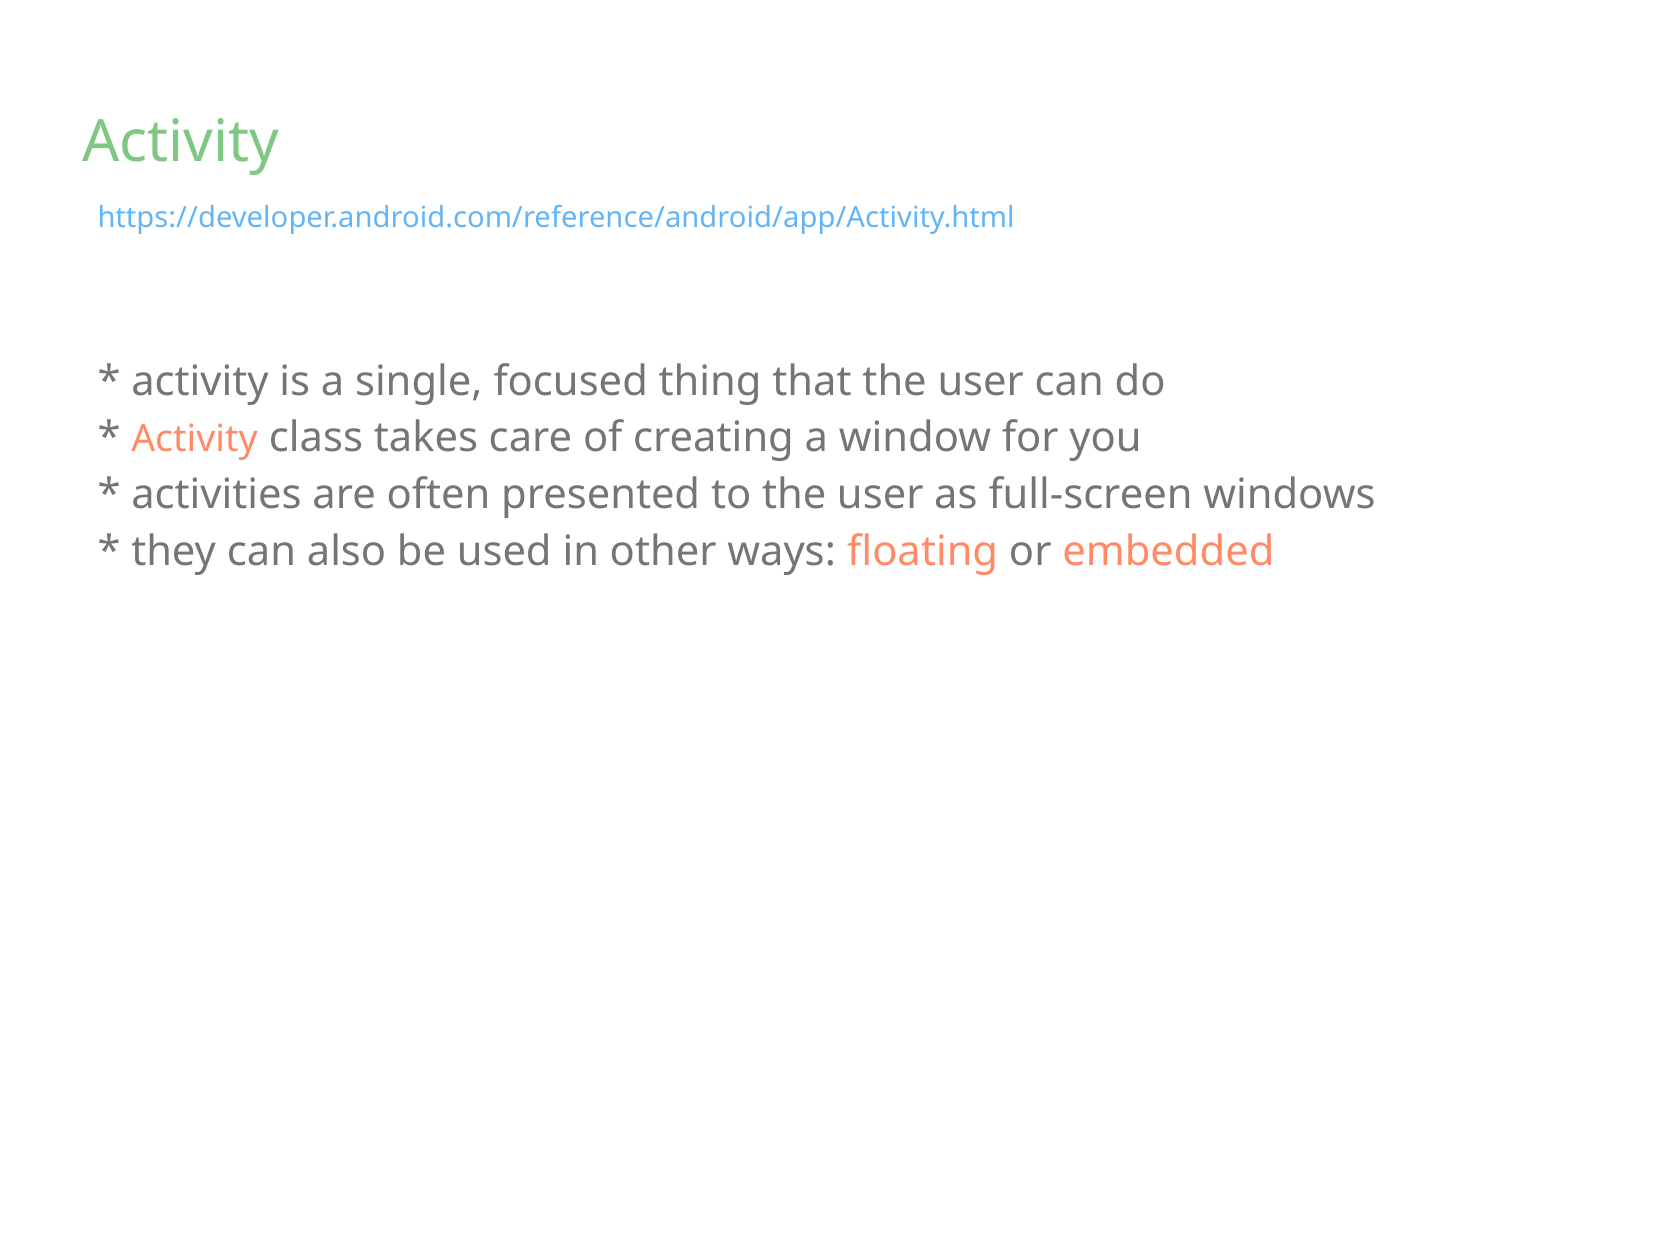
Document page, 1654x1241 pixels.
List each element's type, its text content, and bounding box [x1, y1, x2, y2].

text_box https://developer.android.com/reference/android/app/Activity.html * activity is a single, focused thing that the user can do * Activity class takes care of creating a window for you * activities are often presented to the user as full-screen windows * they can also be used in other ways: floating or embedded [82, 189, 1280, 531]
title Activity [82, 35, 1571, 243]
